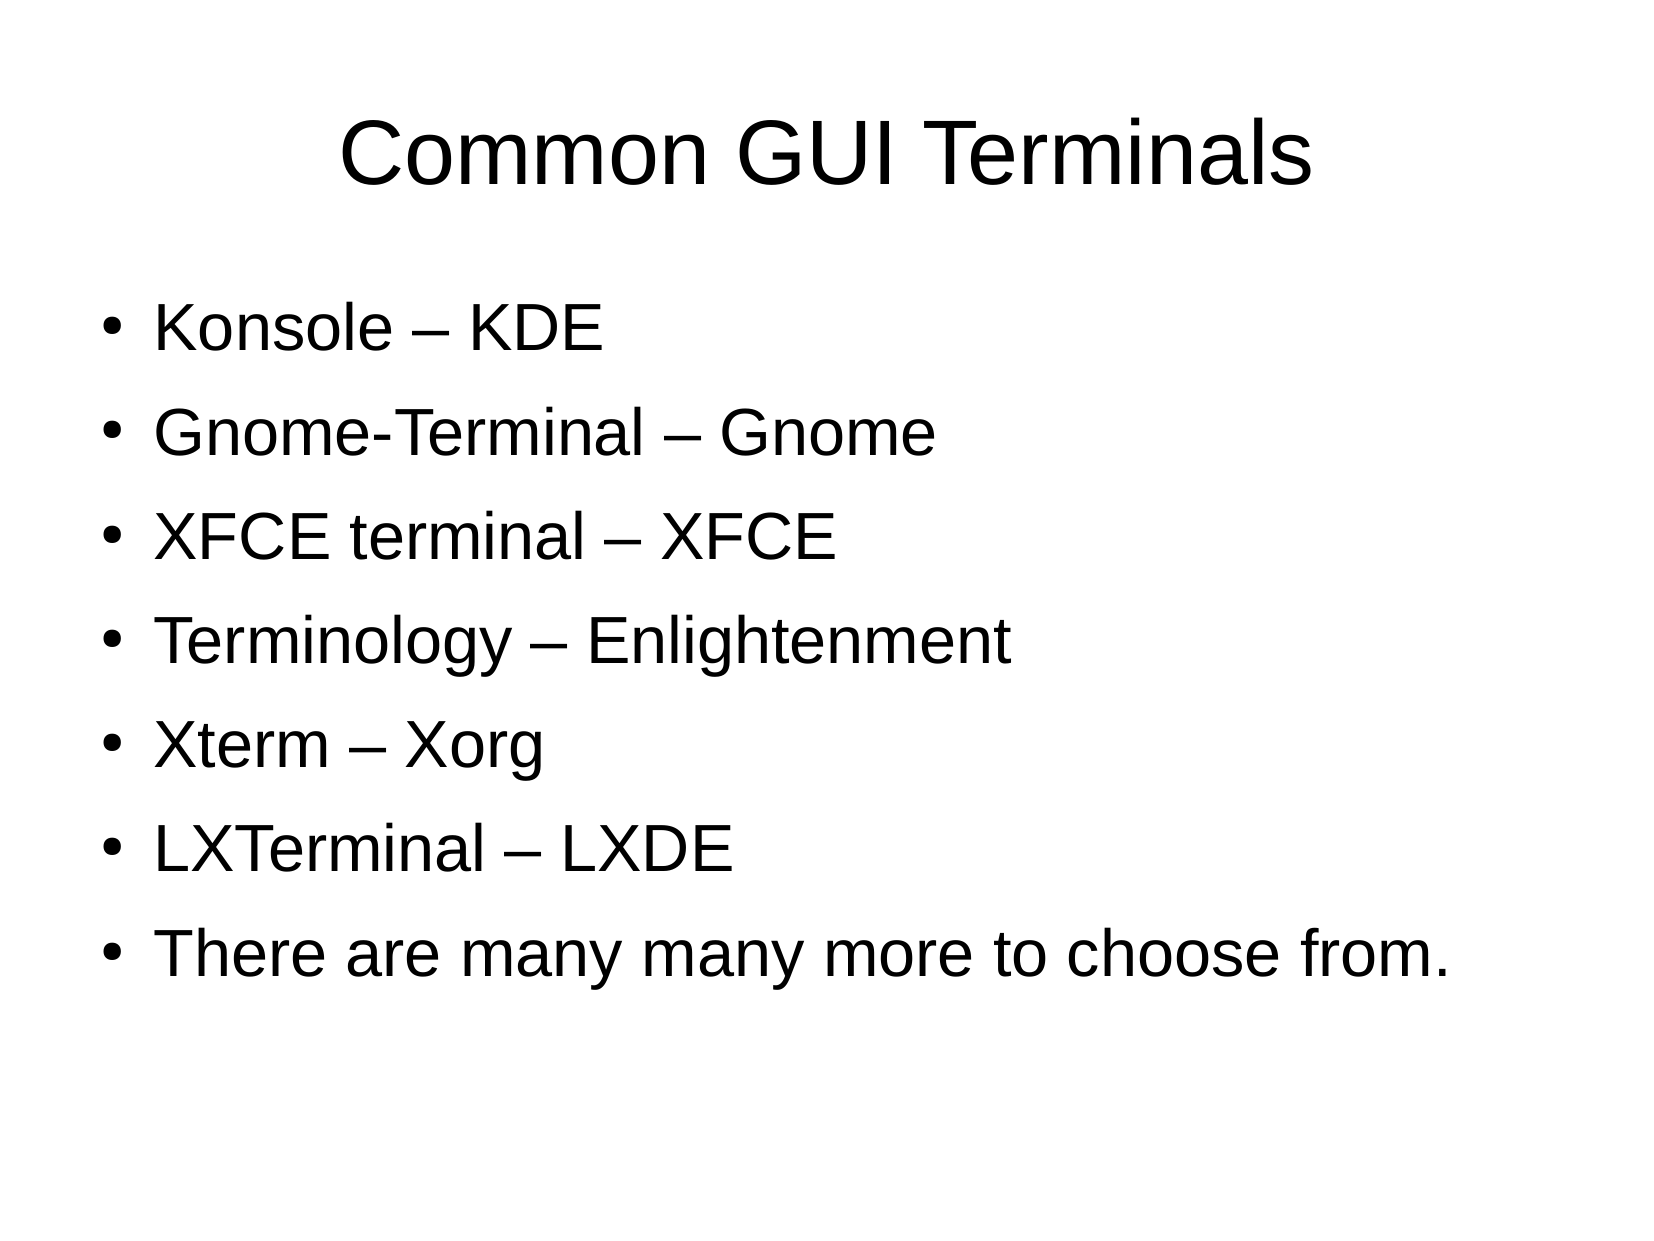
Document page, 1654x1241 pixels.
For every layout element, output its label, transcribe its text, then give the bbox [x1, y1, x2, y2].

list Konsole – KDE Gnome-Terminal – Gnome XFCE terminal – XFCE Terminology – Enlightenment Xterm – Xorg LXTerminal – LXDE There are many many more to choose from. [82, 290, 1571, 1010]
title Common GUI Terminals [82, 49, 1571, 257]
